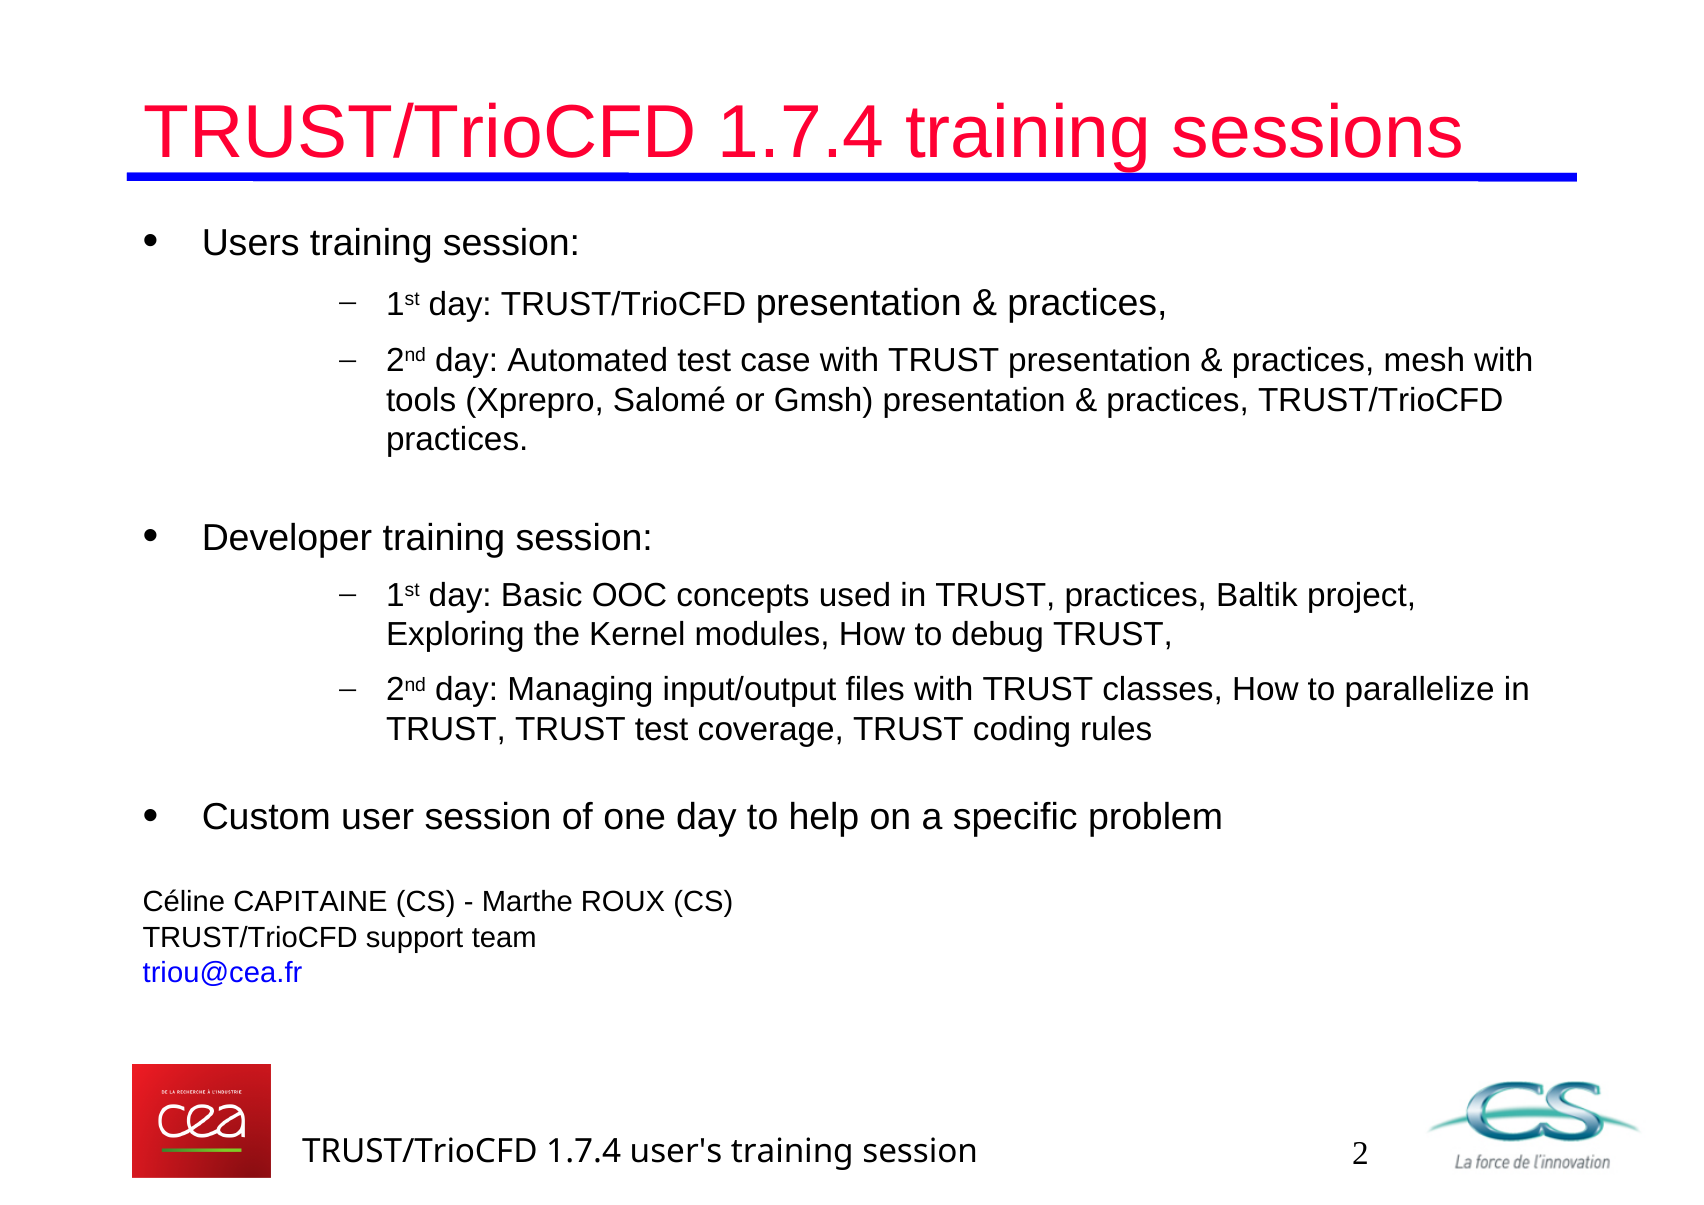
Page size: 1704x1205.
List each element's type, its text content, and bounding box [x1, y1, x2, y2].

list Users training session: 1st day: TRUST/TrioCFD presentation & practices, 2nd day: Automated test case with TRUST presentation & practices, mesh with tools (Xprepro, Salomé or Gmsh) presentation & practices, TRUST/TrioCFD practices. Developer training session: 1st day: Basic OOC concepts used in TRUST, practices, Baltik project, Exploring the Kernel modules, How to debug TRUST, 2nd day: Managing input/output files with TRUST classes, How to parallelize in TRUST, TRUST test coverage, TRUST coding rules Custom user session of one day to help on a specific problem Céline CAPITAINE (CS) - Marthe ROUX (CS) TRUST/TrioCFD support team triou@cea.fr [126, 219, 1576, 1032]
picture [132, 1064, 271, 1178]
picture [1423, 1072, 1648, 1179]
title TRUST/TrioCFD 1.7.4 training sessions [127, 29, 1672, 225]
